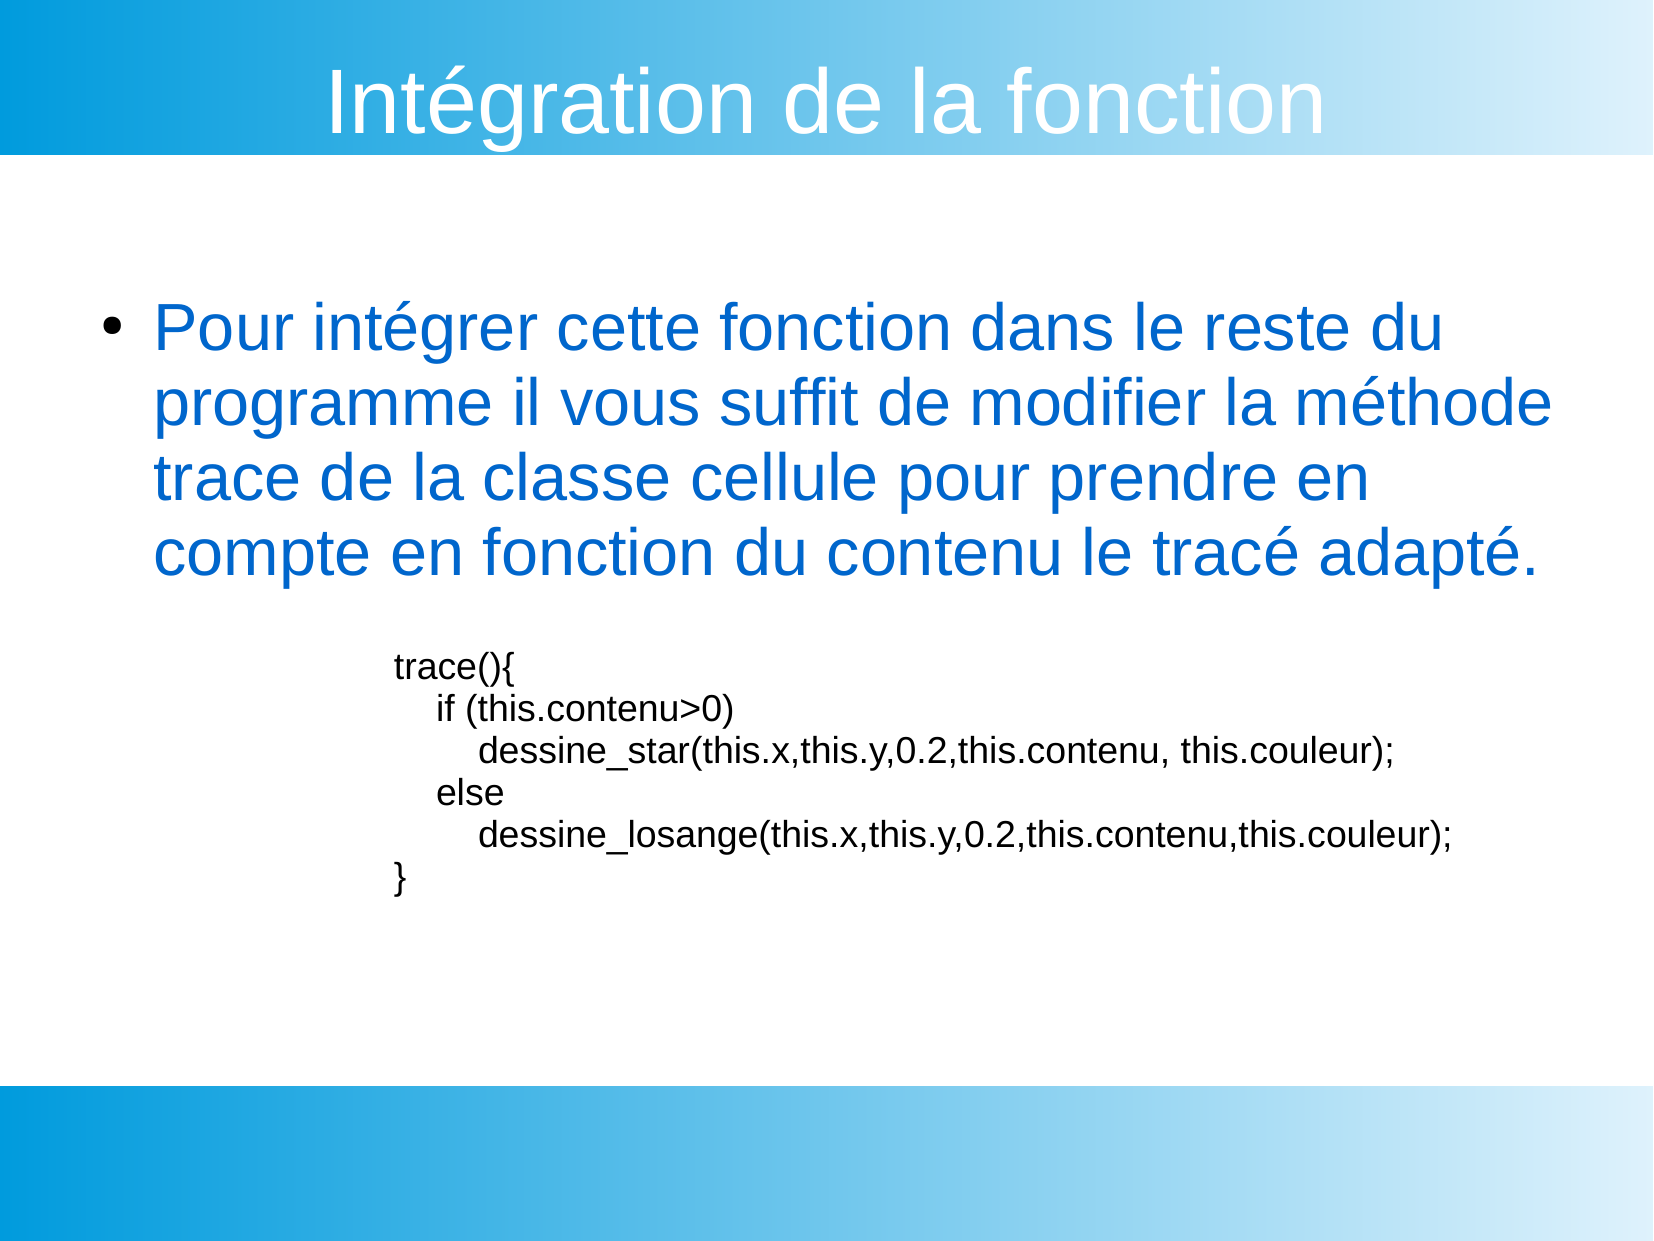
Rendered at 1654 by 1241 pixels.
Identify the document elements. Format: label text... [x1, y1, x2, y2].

text_box trace(){ if (this.contenu>0) dessine_star(this.x,this.y,0.2,this.contenu, this.couleur); else dessine_losange(this.x,this.y,0.2,this.contenu,this.couleur); } [295, 637, 1630, 989]
list Pour intégrer cette fonction dans le reste du programme il vous suffit de modifier la méthode trace de la classe cellule pour prendre en compte en fonction du contenu le tracé adapté. [82, 290, 1571, 1010]
title Intégration de la fonction [82, 49, 1571, 155]
